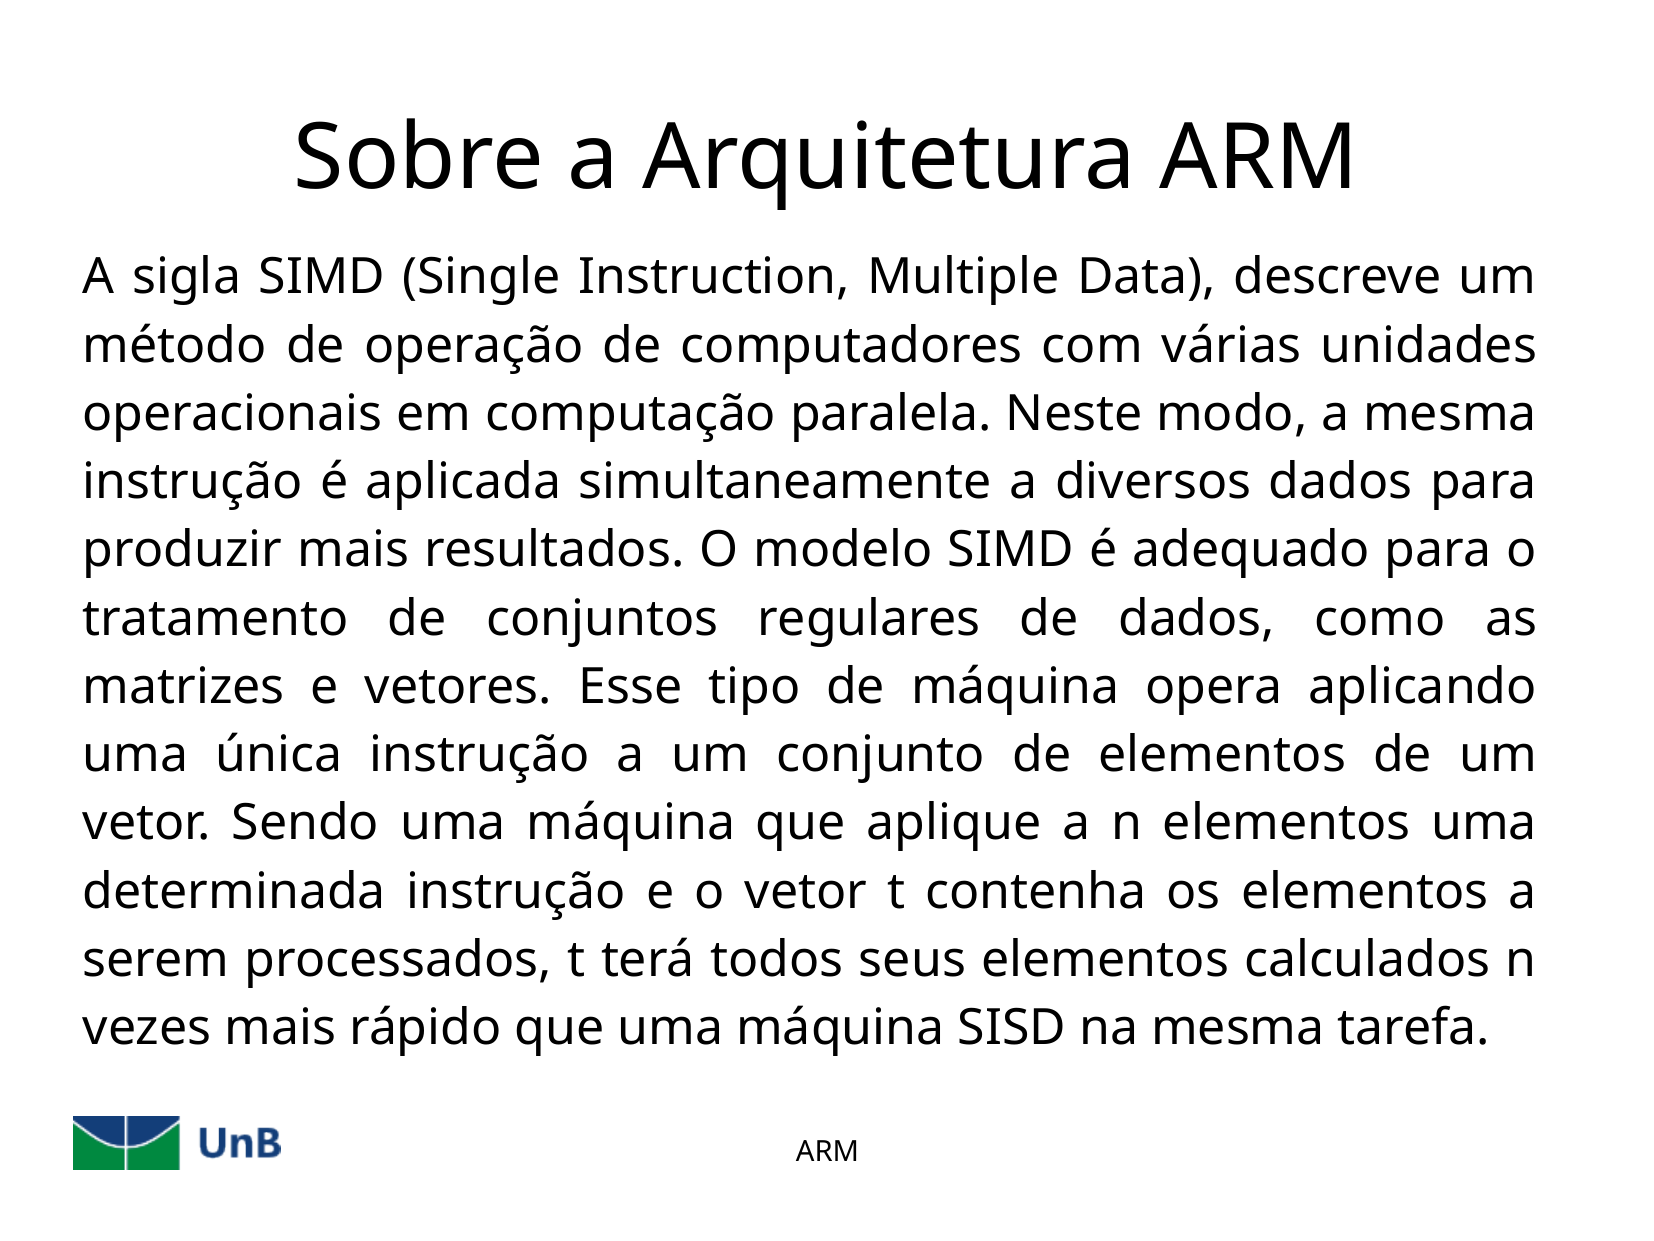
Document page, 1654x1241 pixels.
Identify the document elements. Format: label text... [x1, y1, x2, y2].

subtitle A sigla SIMD (Single Instruction, Multiple Data), descreve um método de operação de computadores com várias unidades operacionais em computação paralela. Neste modo, a mesma instrução é aplicada simultaneamente a diversos dados para produzir mais resultados. O modelo SIMD é adequado para o tratamento de conjuntos regulares de dados, como as matrizes e vetores. Esse tipo de máquina opera aplicando uma única instrução a um conjunto de elementos de um vetor. Sendo uma máquina que aplique a n elementos uma determinada instrução e o vetor t contenha os elementos a serem processados, t terá todos seus elementos calculados n vezes mais rápido que uma máquina SISD na mesma tarefa. [82, 290, 1538, 1010]
picture [73, 1116, 281, 1170]
title Sobre a Arquitetura ARM [82, 49, 1571, 257]
